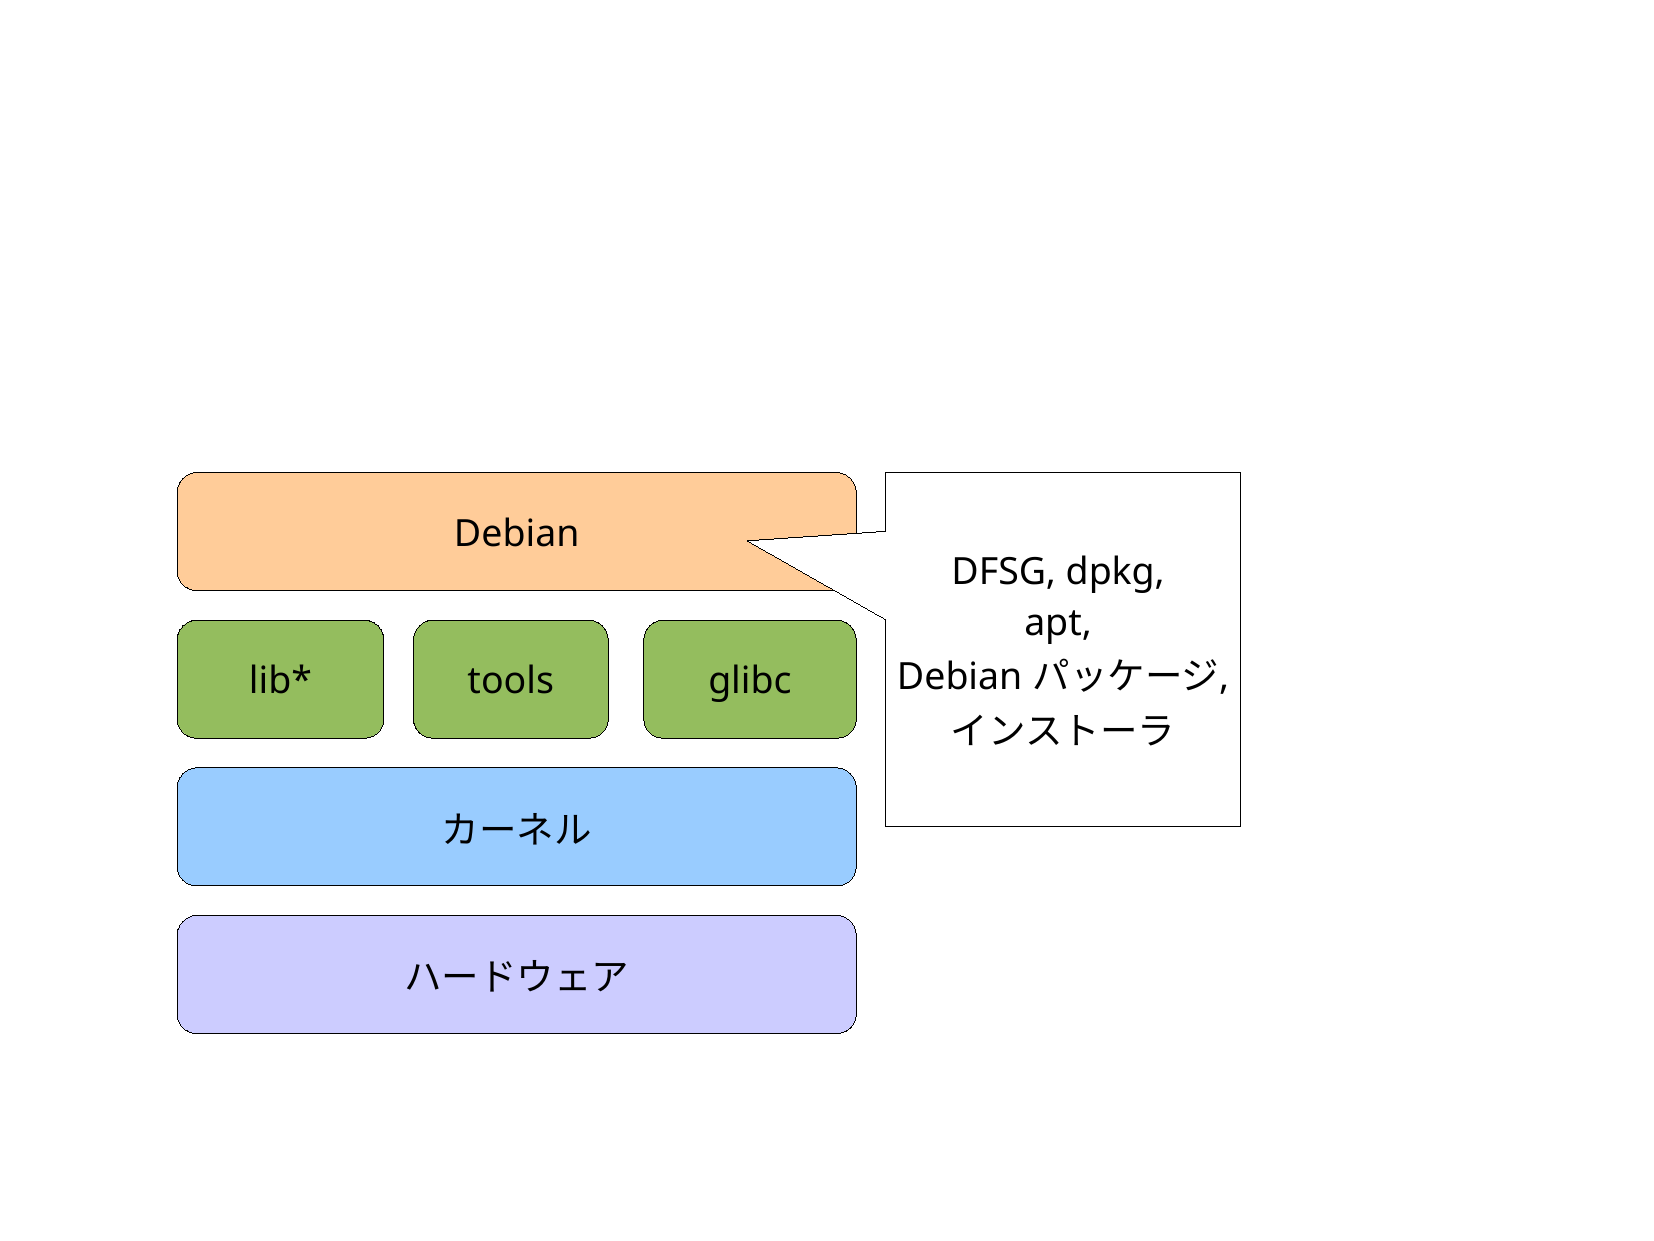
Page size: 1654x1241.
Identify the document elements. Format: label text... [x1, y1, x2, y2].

text_box ハードウェア [177, 915, 857, 1034]
text_box DFSG, dpkg, apt, Debian パッケージ, インストーラ [747, 472, 1241, 827]
text_box カーネル [177, 767, 857, 886]
text_box tools [413, 620, 609, 739]
text_box Debian [177, 472, 857, 591]
text_box lib* [177, 620, 384, 739]
text_box glibc [643, 620, 857, 739]
